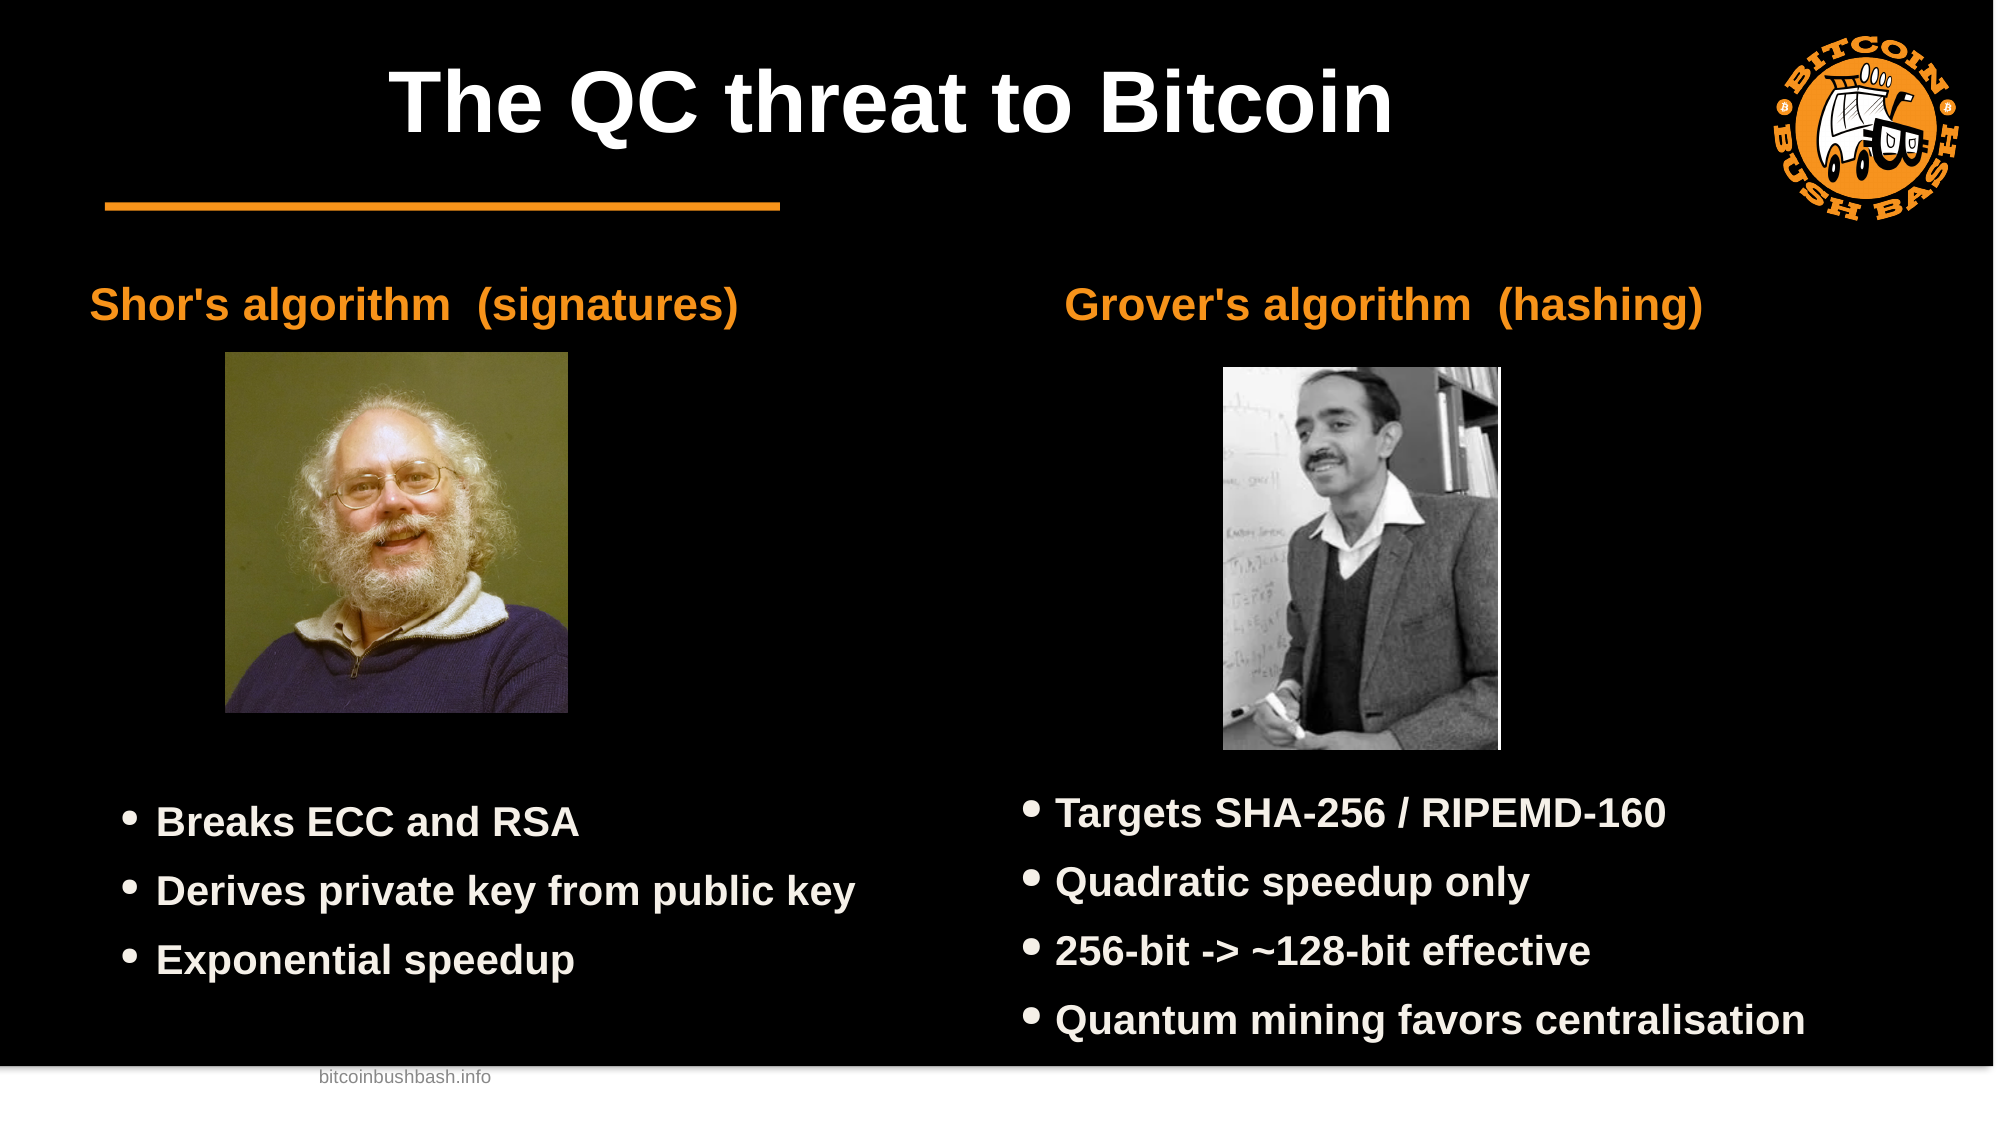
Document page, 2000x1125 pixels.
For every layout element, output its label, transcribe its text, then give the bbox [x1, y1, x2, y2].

text_box Targets SHA-256 / RIPEMD-160 Quadratic speedup only 256-bit -> ~128-bit effective Quantum mining favors centralisation [1005, 778, 1875, 1050]
text_box Breaks ECC and RSA Derives private key from public key Exponential speedup [105, 787, 975, 990]
picture [1223, 367, 1501, 751]
text_box bitcoinbushbash.info [303, 1057, 506, 1095]
picture [1755, 17, 1977, 240]
text_box [0, 0, 1994, 1067]
text_box The QC threat to Bitcoin [374, 37, 1411, 158]
text_box Shor's algorithm (signatures) [74, 267, 755, 338]
text_box Grover's algorithm (hashing) [1049, 267, 1719, 338]
picture [225, 352, 568, 713]
